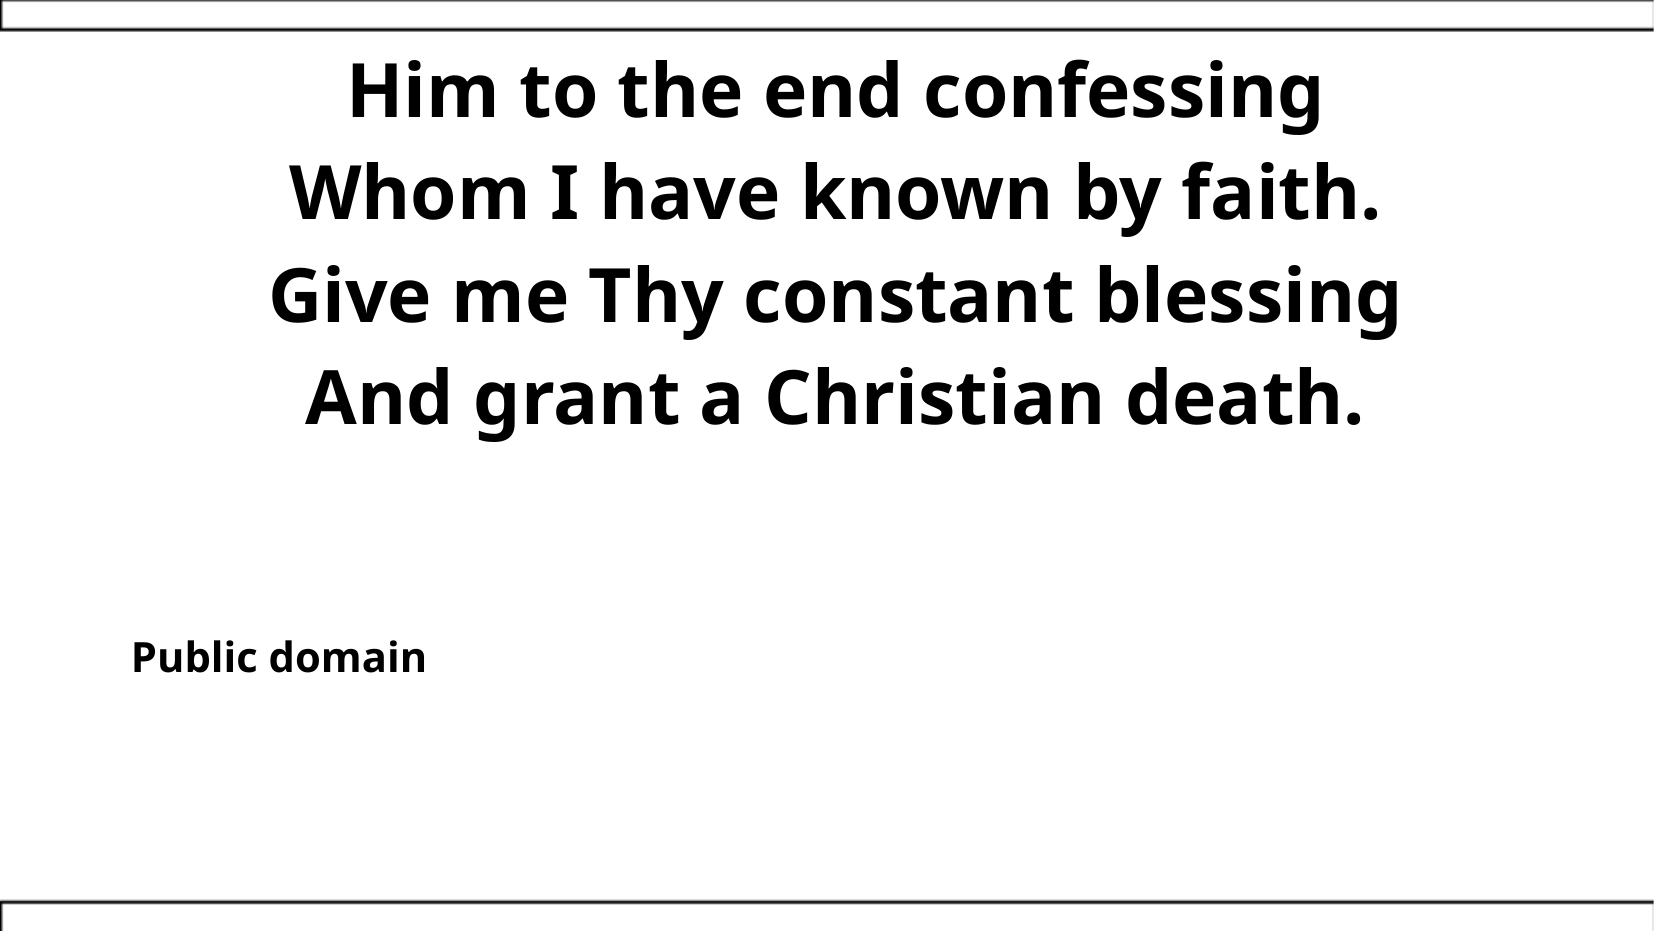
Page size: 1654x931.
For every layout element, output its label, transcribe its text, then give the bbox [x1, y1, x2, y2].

picture [0, 0, 1654, 931]
text_box Him to the end confessing Whom I have known by faith. Give me Thy constant blessing And grant a Christian death. Public domain [116, 30, 1557, 721]
